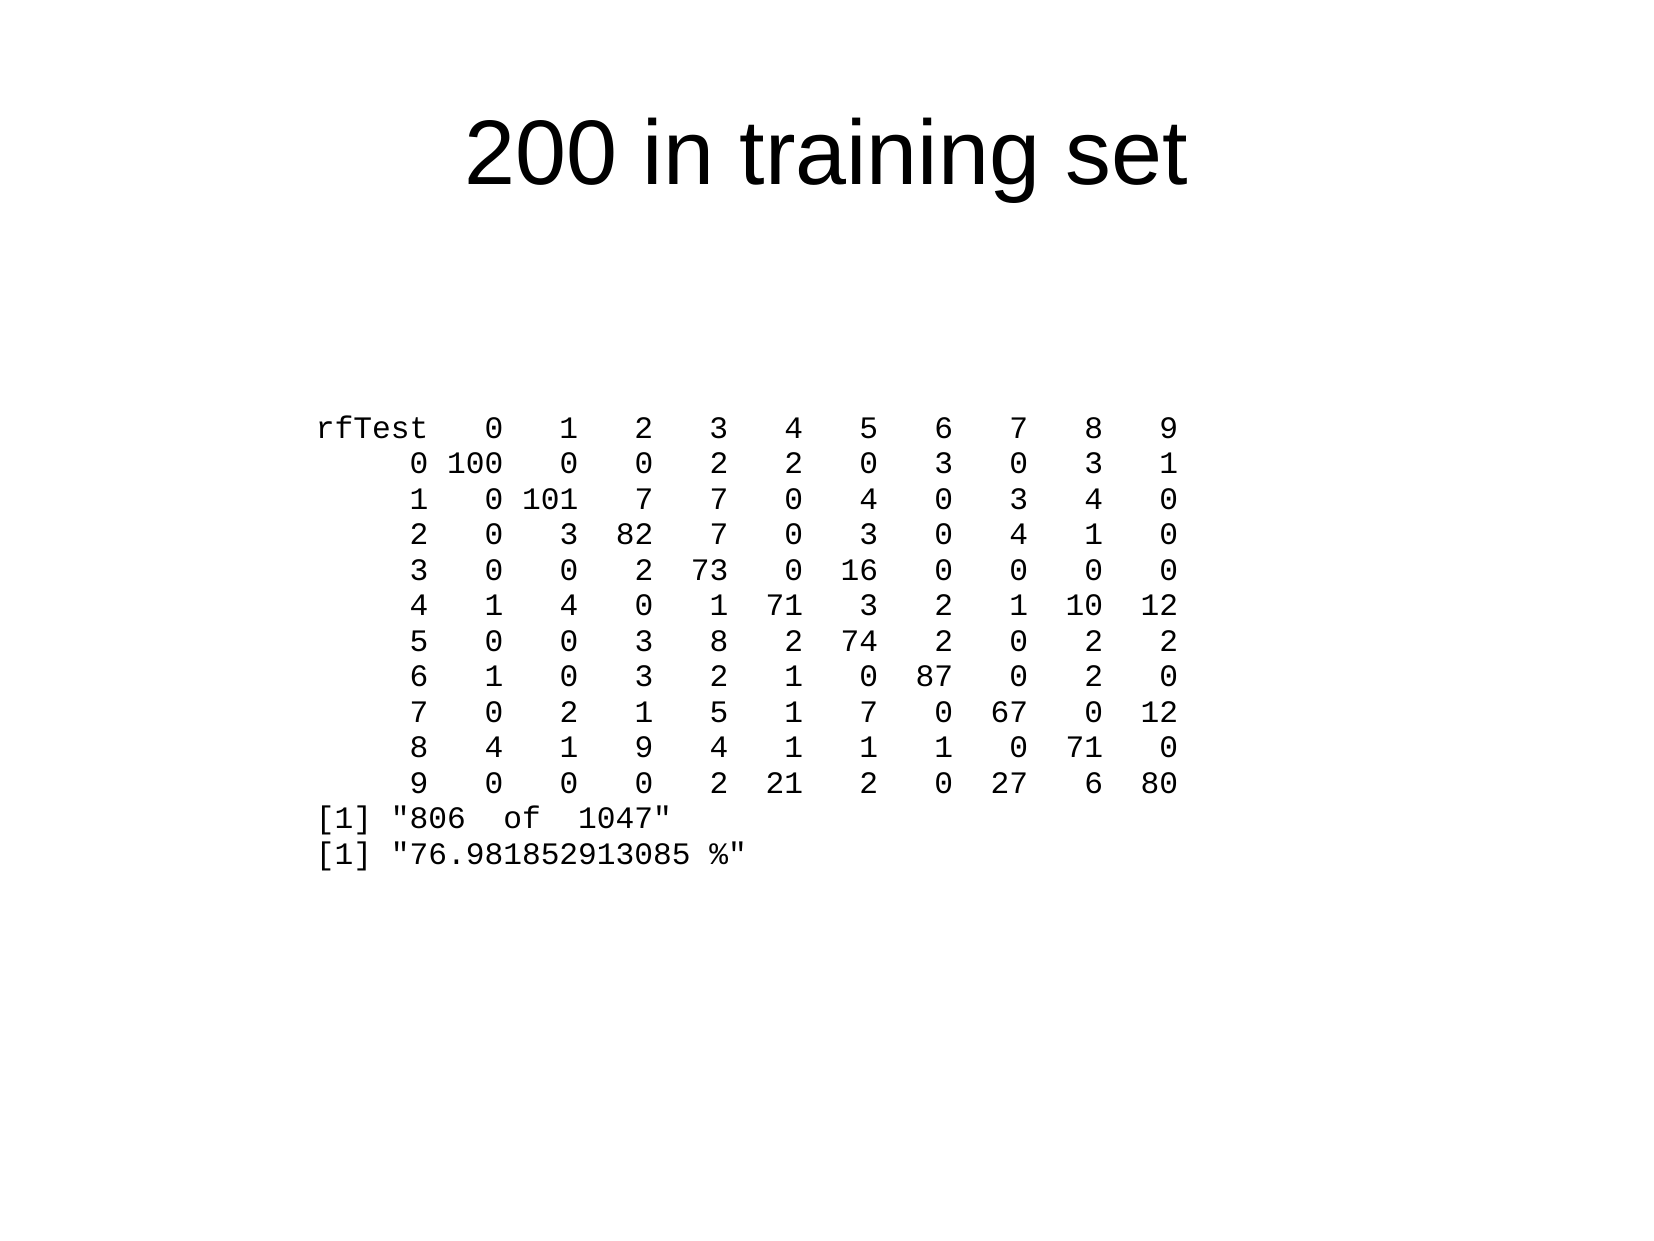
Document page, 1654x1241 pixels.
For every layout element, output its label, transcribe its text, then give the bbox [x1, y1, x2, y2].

title 200 in training set [82, 49, 1571, 257]
text_box rfTest 0 1 2 3 4 5 6 7 8 9 0 100 0 0 2 2 0 3 0 3 1 1 0 101 7 7 0 4 0 3 4 0 2 0 3 82 7 0 3 0 4 1 0 3 0 0 2 73 0 16 0 0 0 0 4 1 4 0 1 71 3 2 1 10 12 5 0 0 3 8 2 74 2 0 2 2 6 1 0 3 2 1 0 87 0 2 0 7 0 2 1 5 1 7 0 67 0 12 8 4 1 9 4 1 1 1 0 71 0 9 0 0 0 2 21 2 0 27 6 80 [1] "806 of 1047" [1] "76.981852913085 %" [301, 405, 1306, 886]
